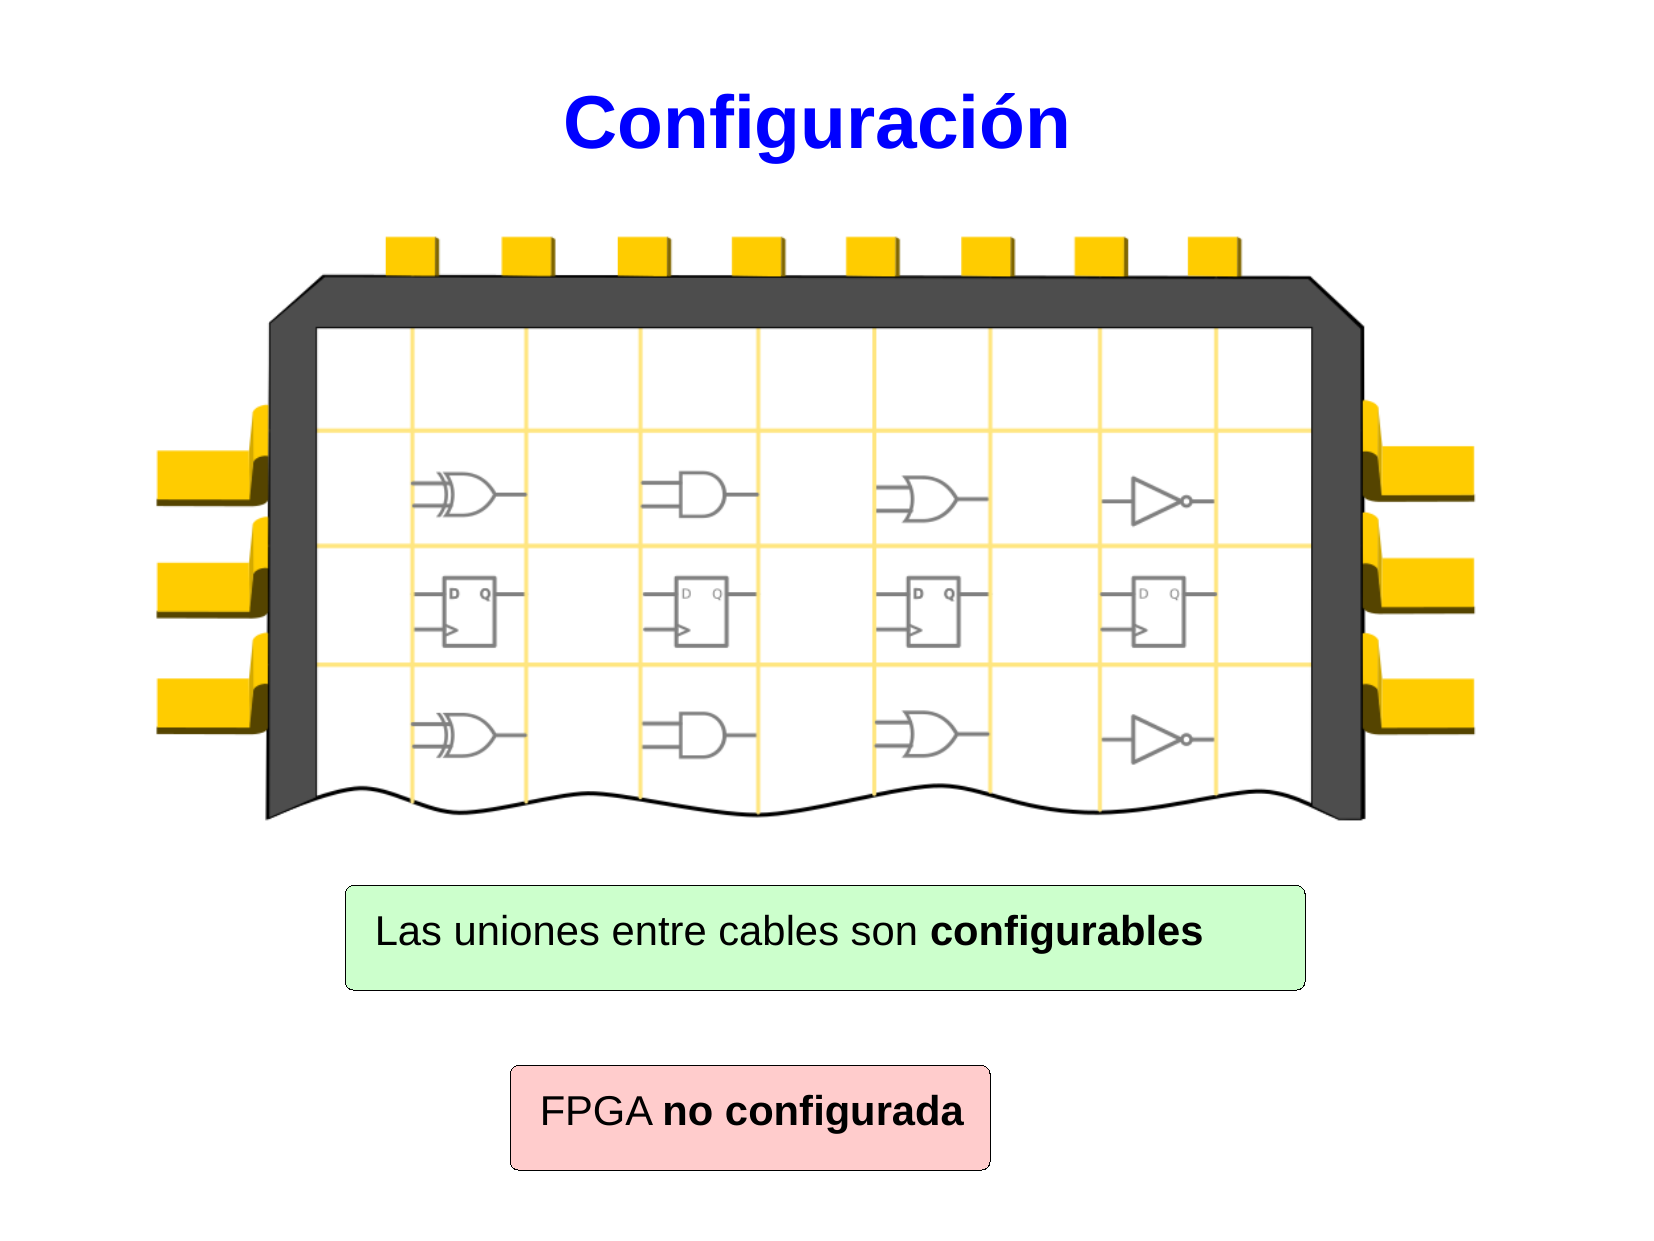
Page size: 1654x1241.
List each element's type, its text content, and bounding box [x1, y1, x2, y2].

text_box [510, 1065, 991, 1171]
text_box Configuración [90, 73, 1546, 211]
picture [150, 201, 1485, 856]
text_box [345, 885, 1306, 991]
text_box FPGA no configurada [525, 1080, 991, 1156]
text_box Las uniones entre cables son configurables [360, 900, 1306, 1008]
